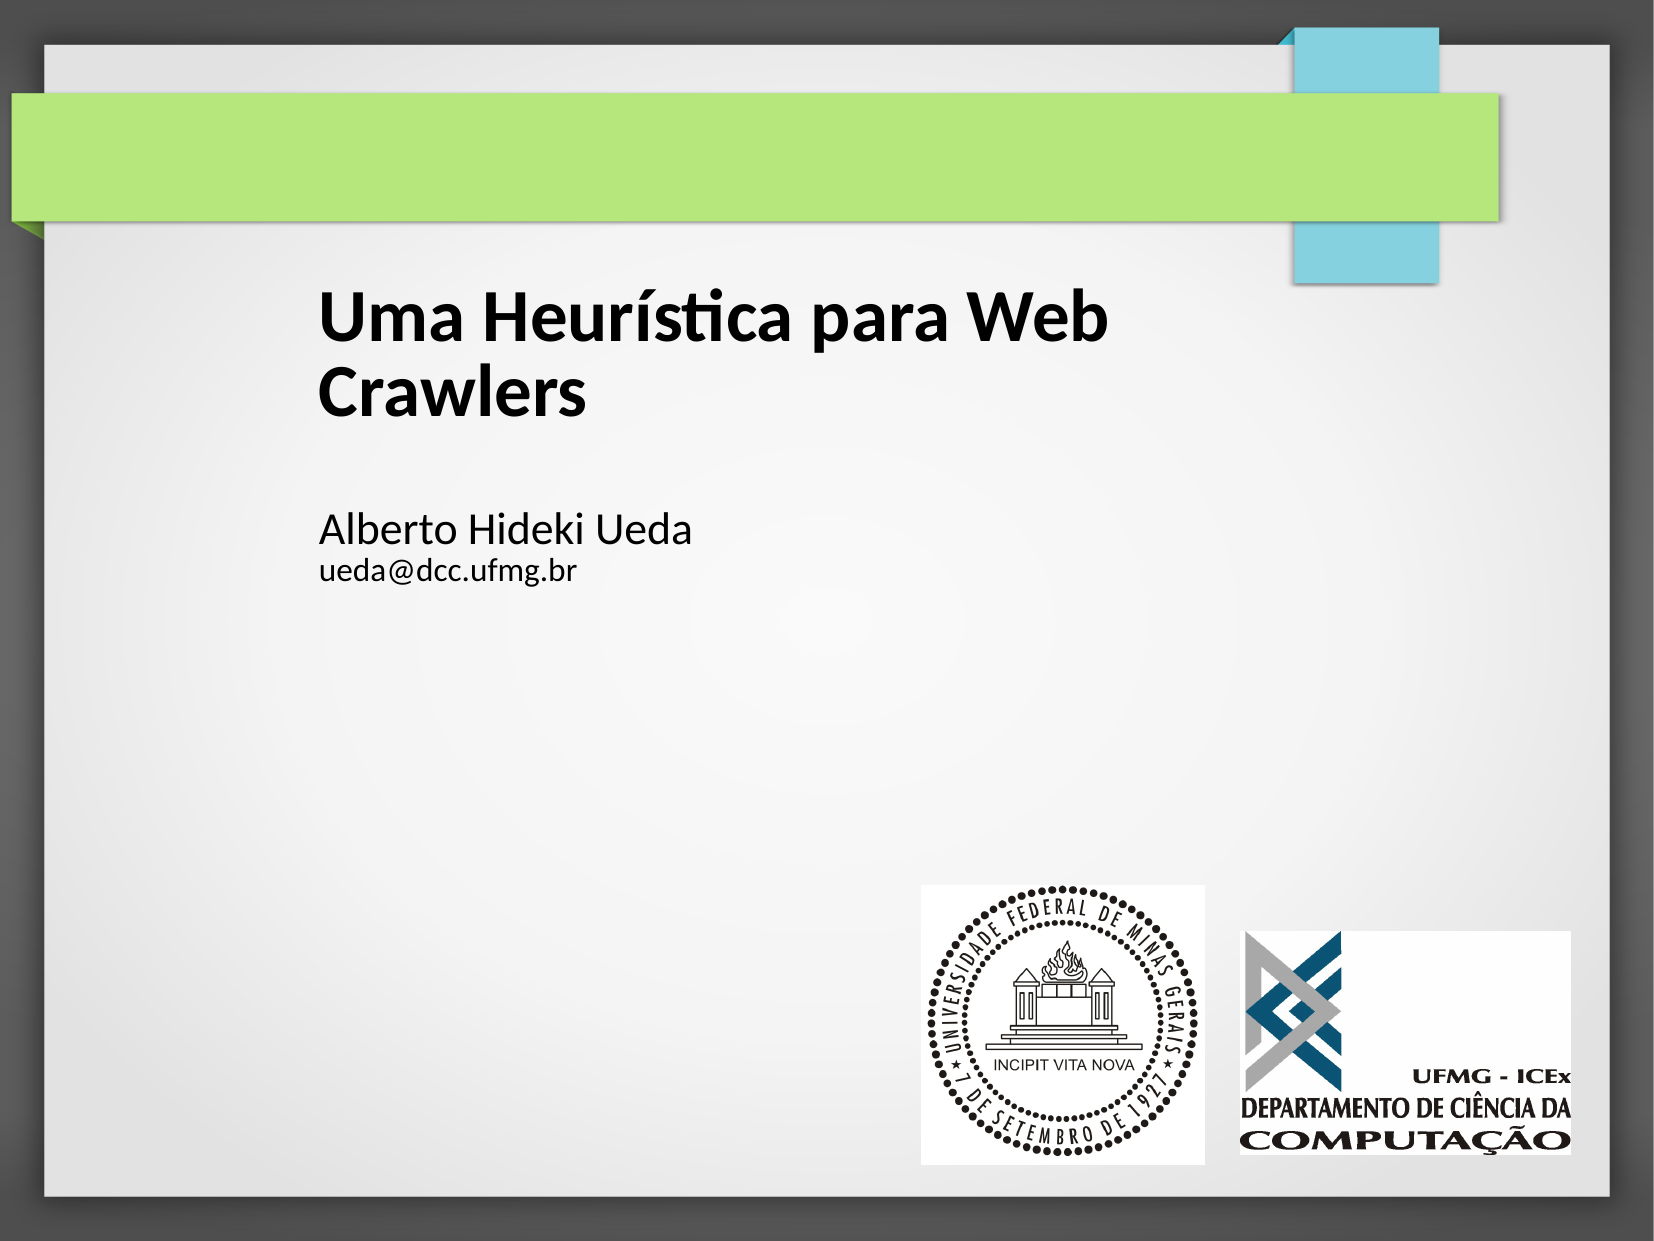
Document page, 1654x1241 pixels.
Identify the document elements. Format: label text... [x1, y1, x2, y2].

picture [0, 0, 1654, 1241]
title Uma Heurística para Web Crawlers Alberto Hideki Ueda ueda@dcc.ufmg.br [318, 259, 1335, 615]
